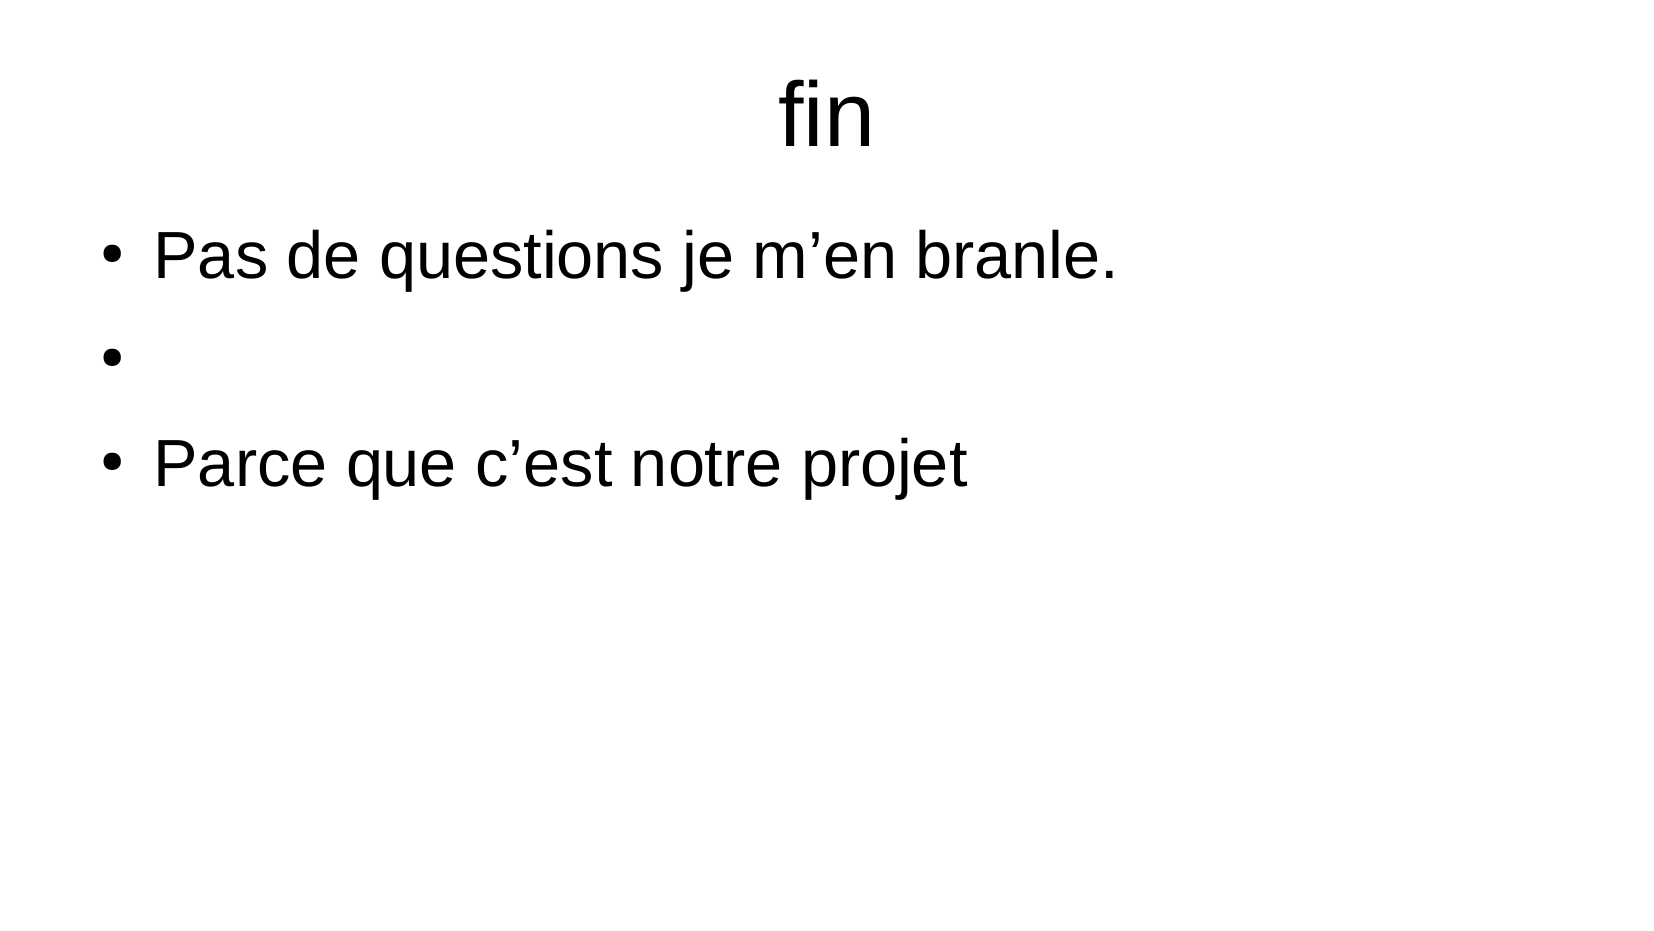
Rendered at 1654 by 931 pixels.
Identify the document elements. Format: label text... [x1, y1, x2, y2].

title fin [82, 37, 1571, 193]
list Pas de questions je m’en branle. Parce que c’est notre projet [82, 217, 1571, 758]
